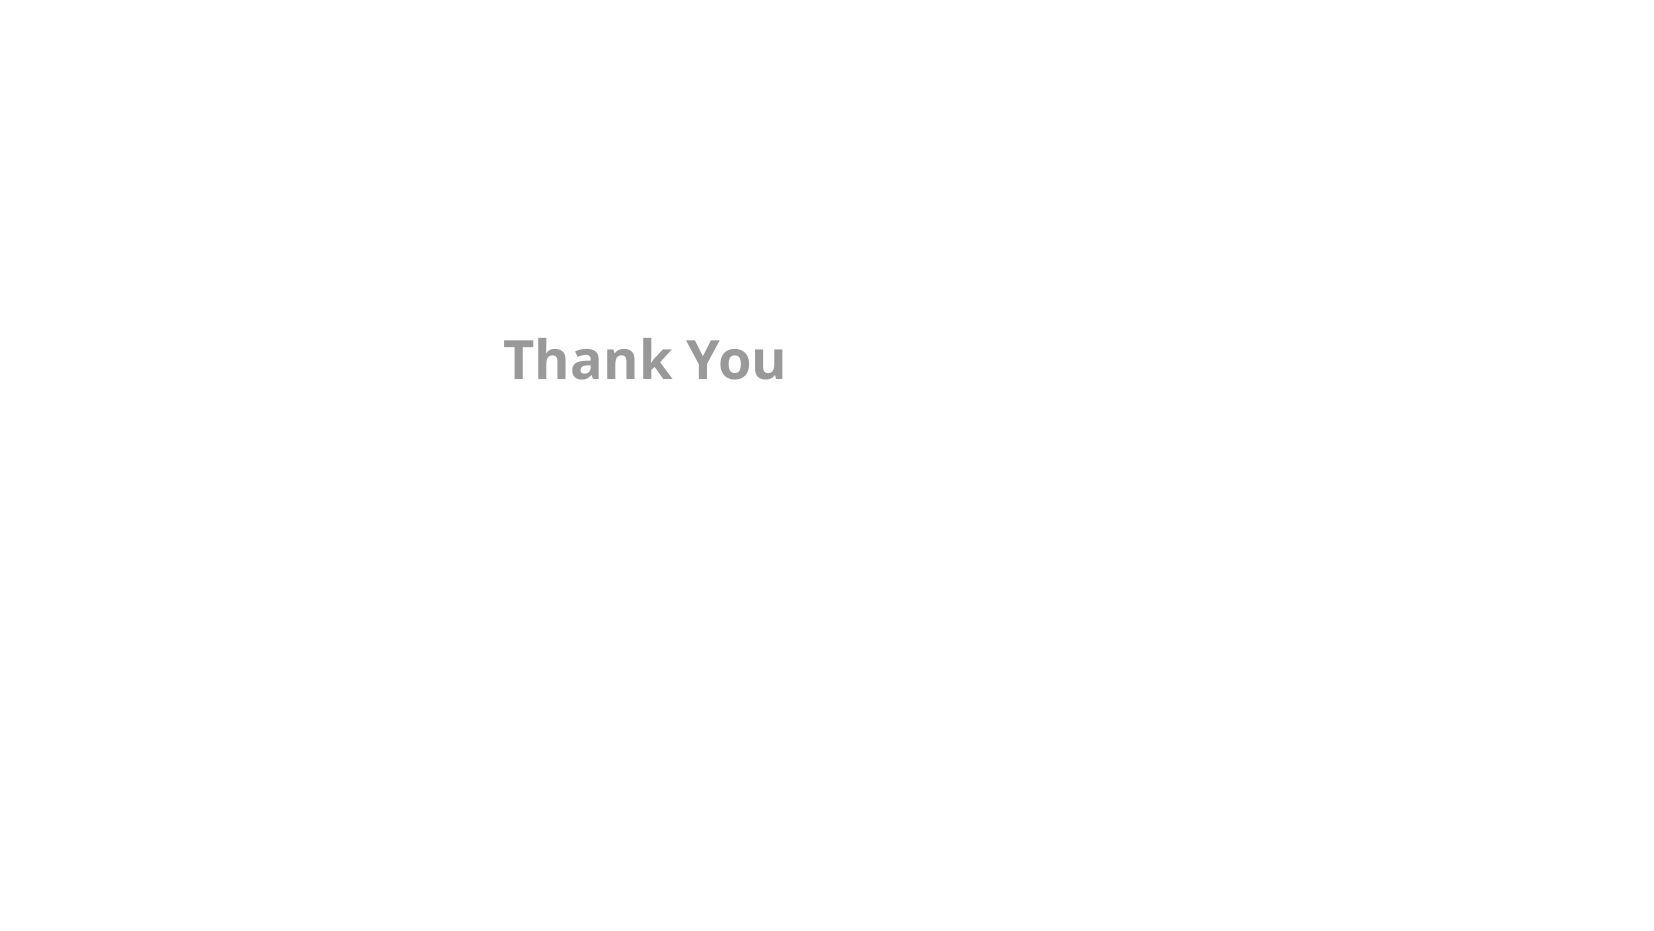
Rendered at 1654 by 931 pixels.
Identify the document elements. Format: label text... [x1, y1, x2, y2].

list Thank You [82, 217, 1571, 758]
